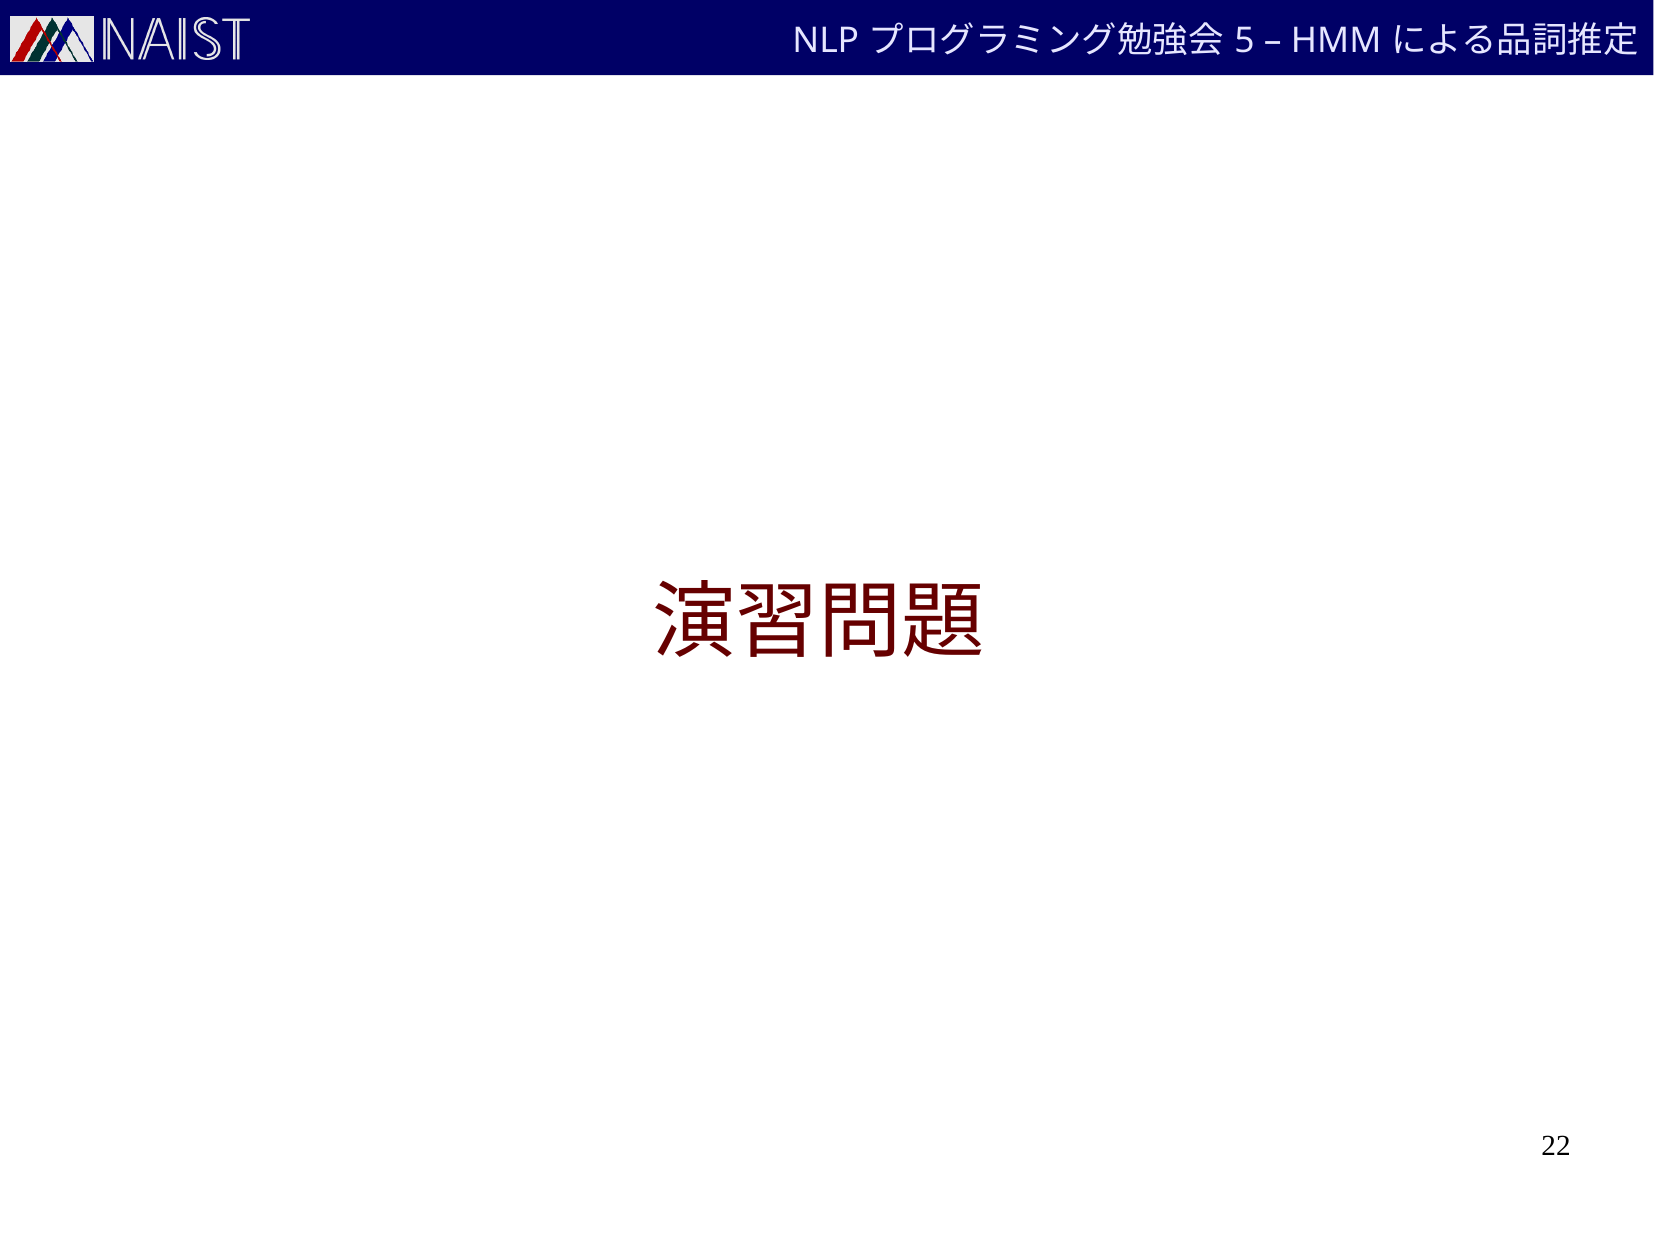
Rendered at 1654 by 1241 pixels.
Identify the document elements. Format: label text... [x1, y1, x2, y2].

title 演習問題 [75, 518, 1564, 710]
picture [102, 17, 251, 60]
picture [10, 16, 94, 62]
